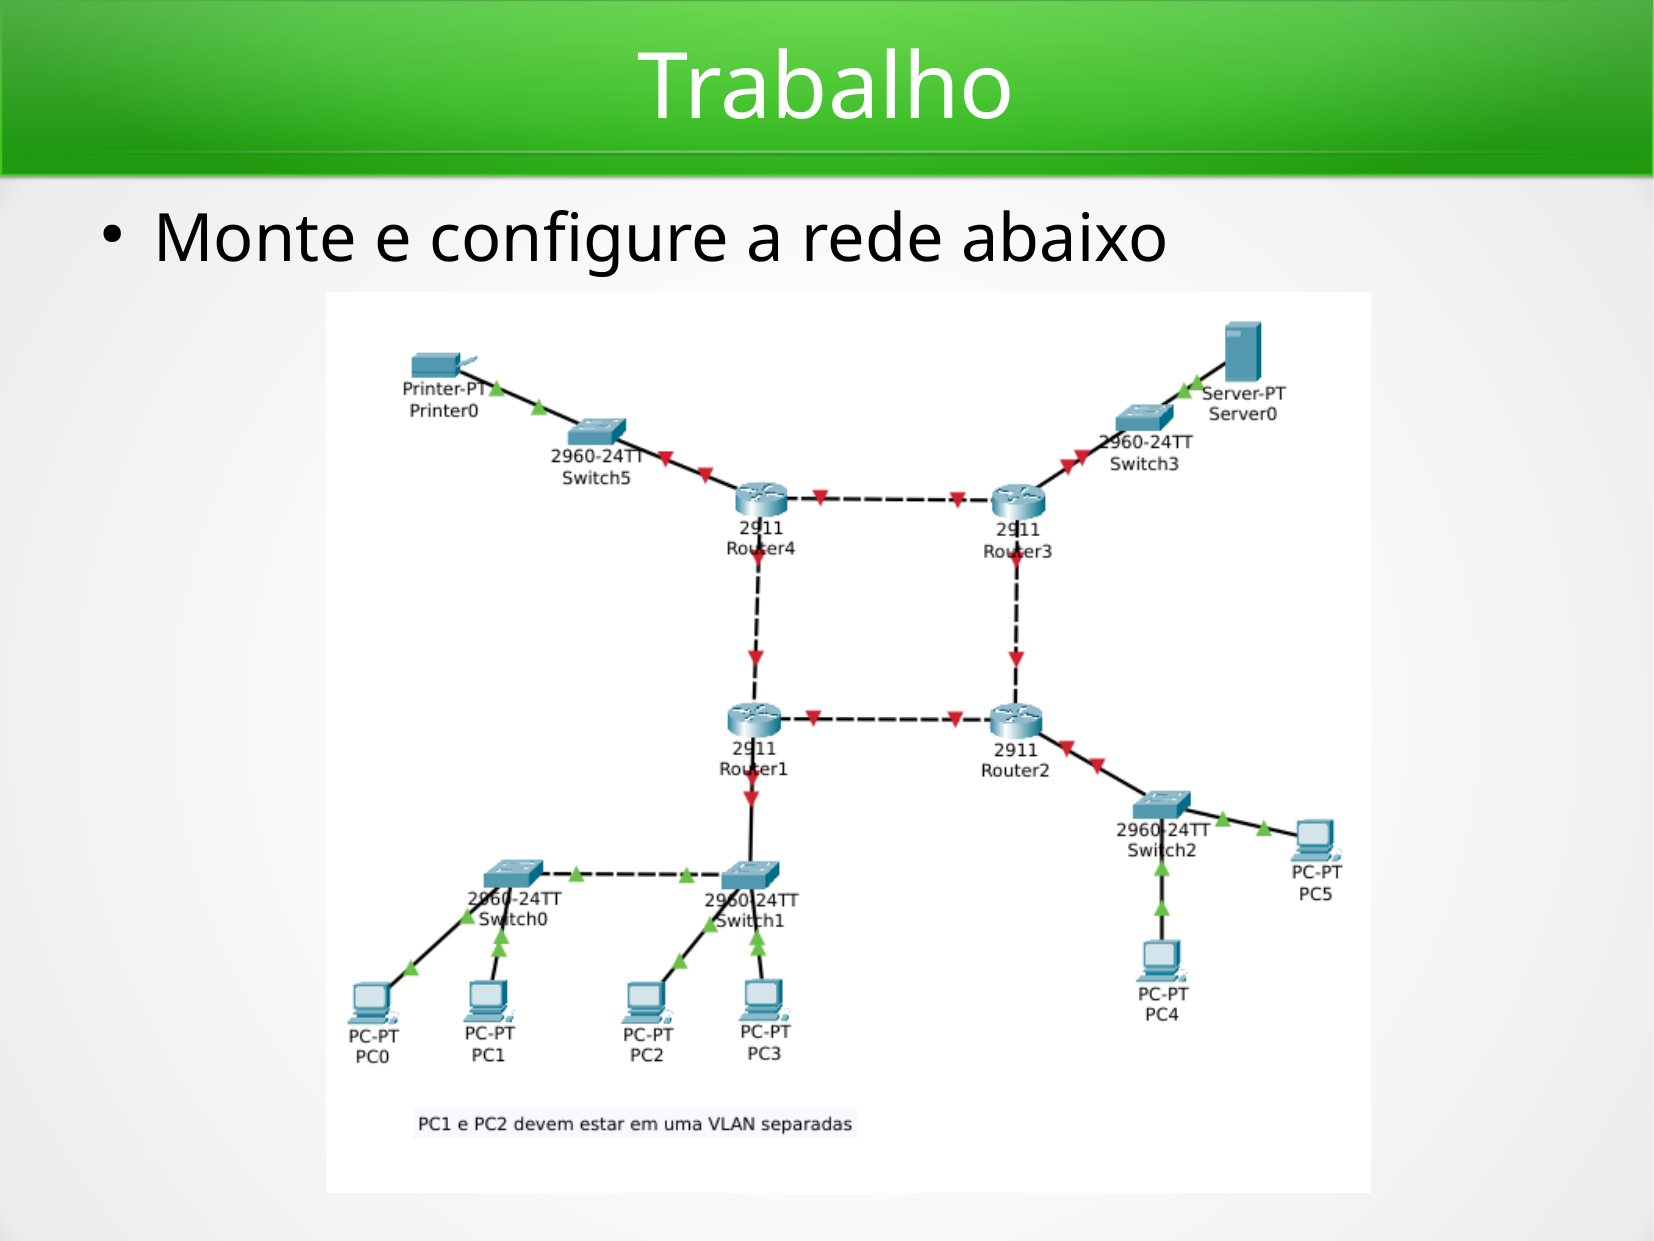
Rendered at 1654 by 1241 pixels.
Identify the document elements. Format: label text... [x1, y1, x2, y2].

list Monte e configure a rede abaixo [82, 190, 1571, 910]
title Trabalho [82, 11, 1571, 154]
picture [0, 0, 1654, 1241]
